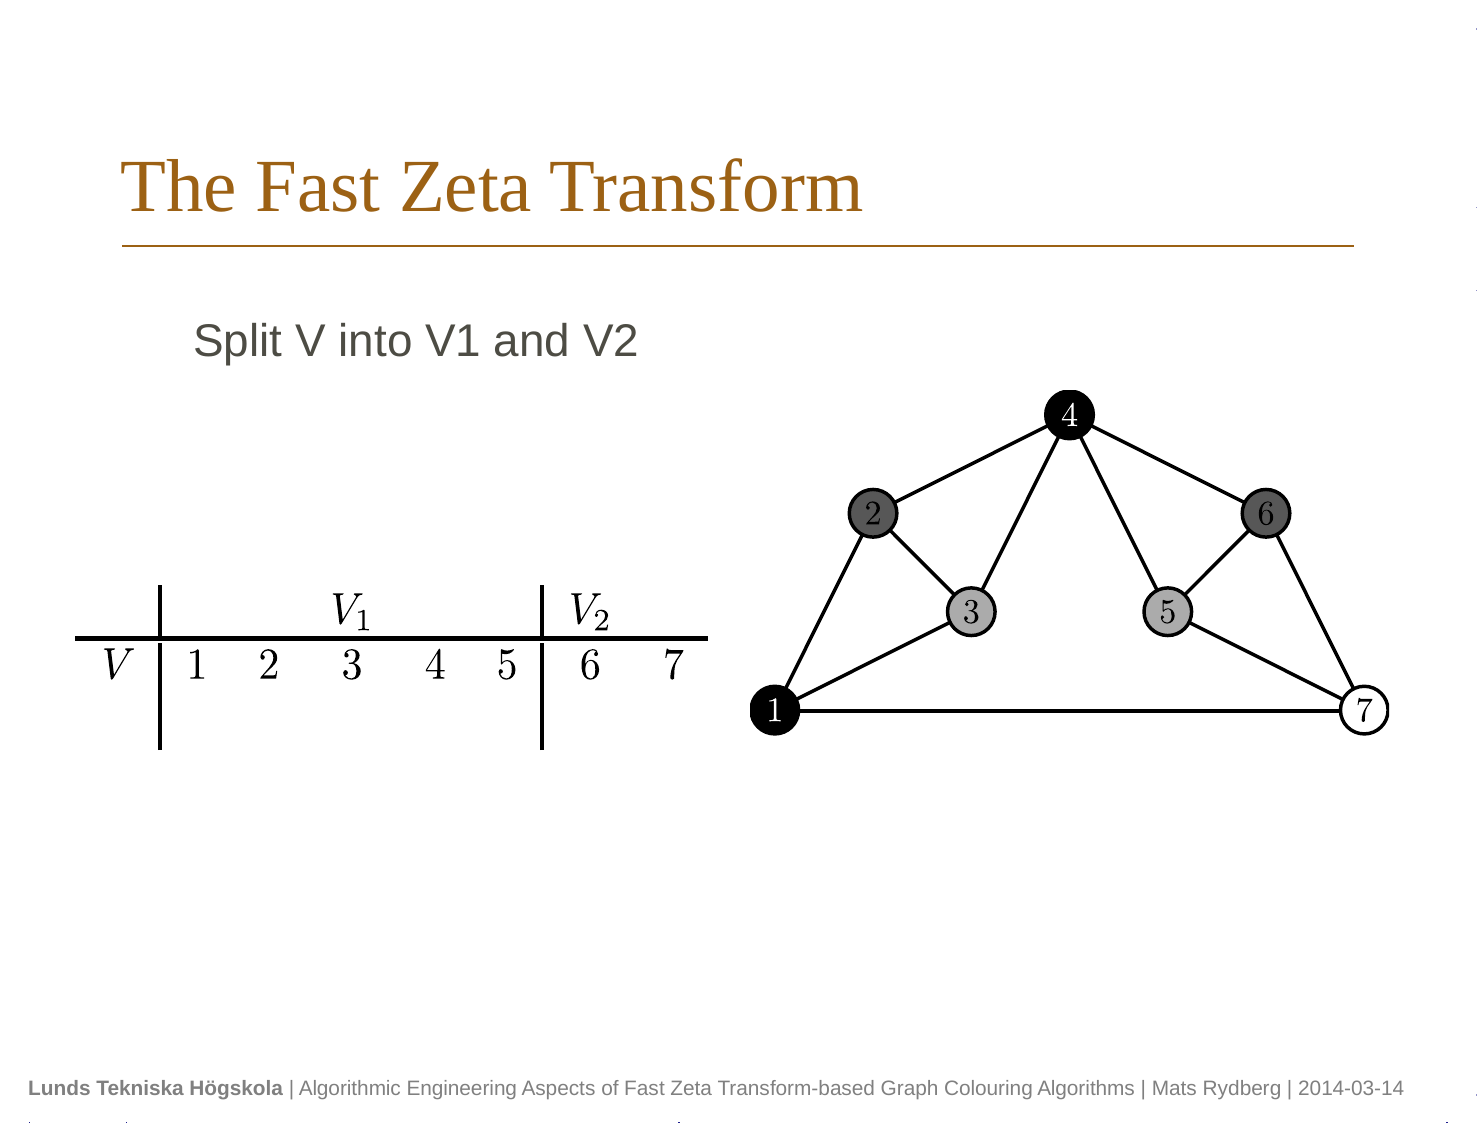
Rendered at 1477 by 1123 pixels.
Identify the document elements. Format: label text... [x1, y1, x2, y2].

picture [75, 585, 708, 751]
title The Fast Zeta Transform [105, 46, 1354, 234]
list Split V into V1 and V2 [107, 303, 736, 631]
picture [750, 390, 1390, 736]
